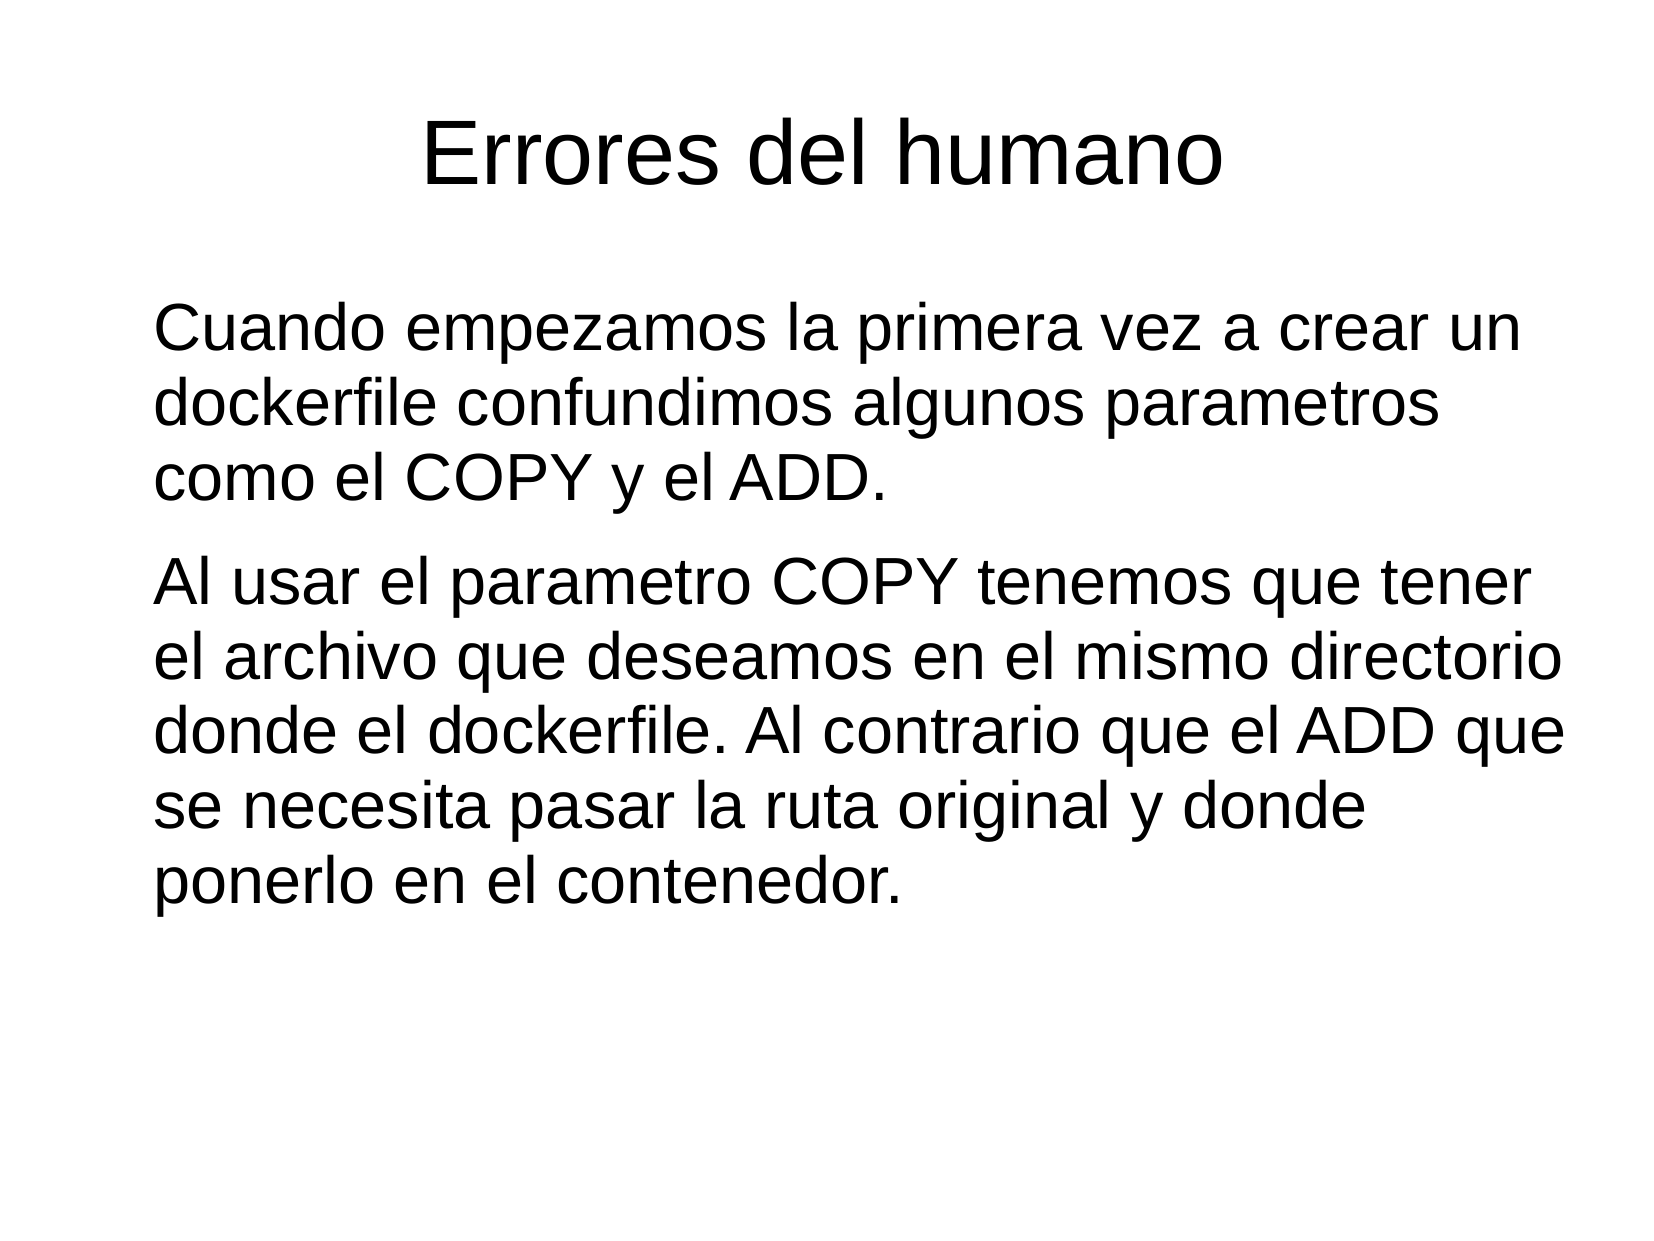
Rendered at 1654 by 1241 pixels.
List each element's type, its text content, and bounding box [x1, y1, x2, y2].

list Cuando empezamos la primera vez a crear un dockerfile confundimos algunos parametros como el COPY y el ADD. Al usar el parametro COPY tenemos que tener el archivo que deseamos en el mismo directorio donde el dockerfile. Al contrario que el ADD que se necesita pasar la ruta original y donde ponerlo en el contenedor. [82, 290, 1571, 1109]
title Errores del humano [82, 49, 1571, 257]
